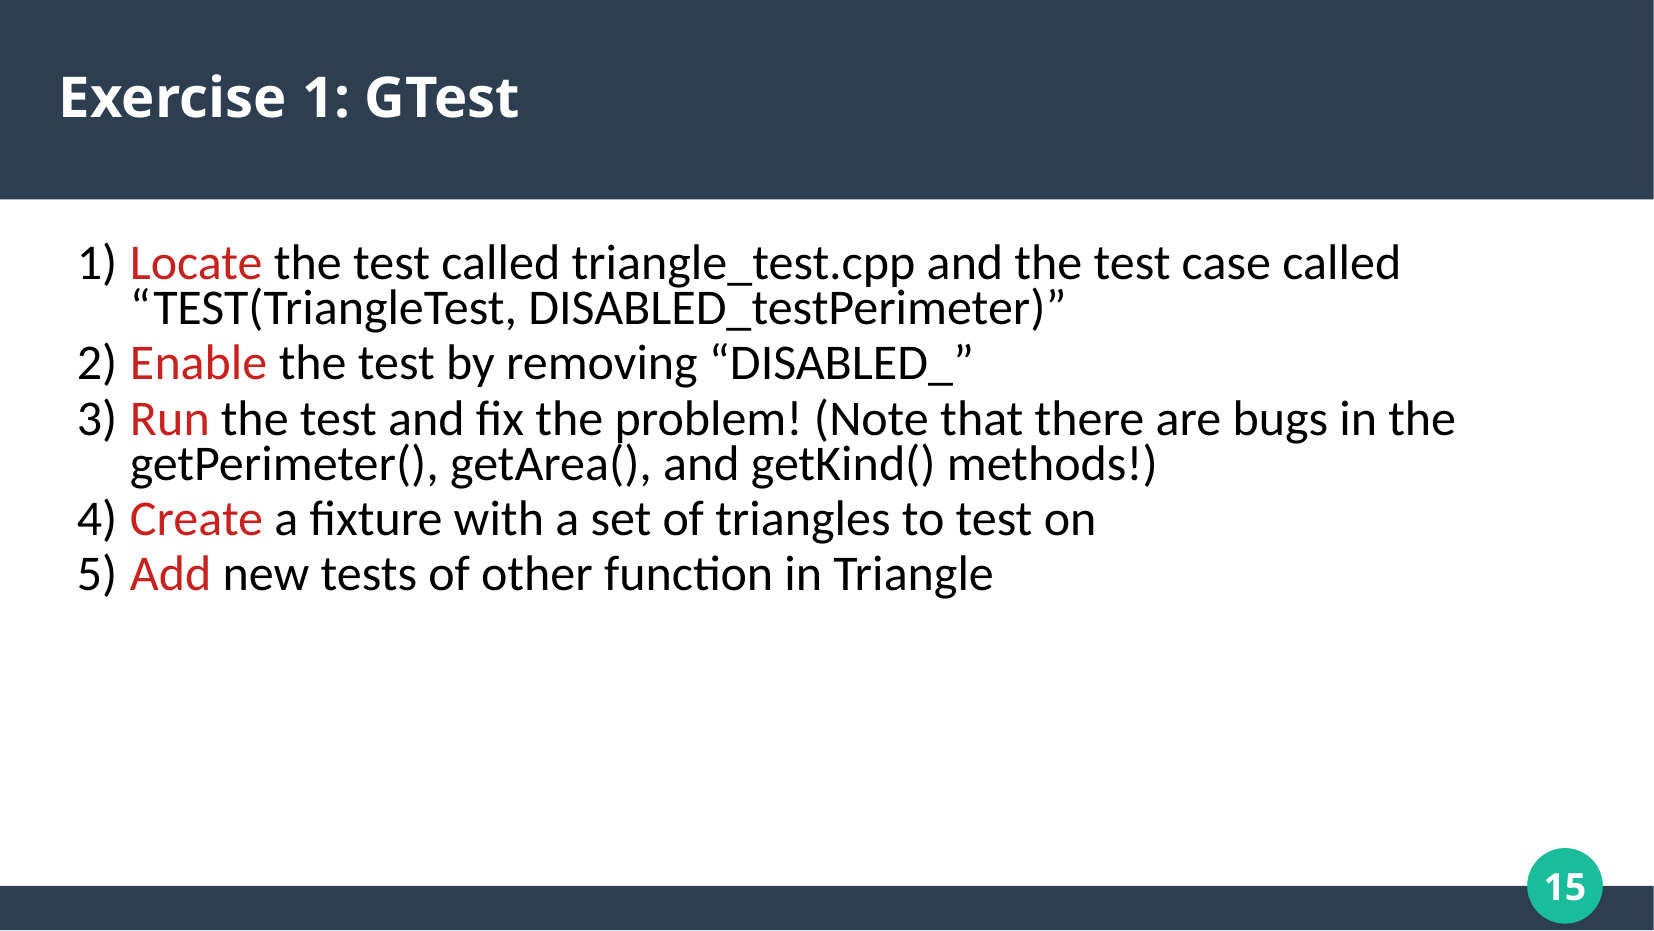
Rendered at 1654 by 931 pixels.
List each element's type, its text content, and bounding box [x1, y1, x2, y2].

list Locate the test called triangle_test.cpp and the test case called “TEST(TriangleTest, DISABLED_testPerimeter)” Enable the test by removing “DISABLED_” Run the test and fix the problem! (Note that there are bugs in the getPerimeter(), getArea(), and getKind() methods!) Create a fixture with a set of triangles to test on Add new tests of other function in Triangle [59, 243, 1595, 864]
title Exercise 1: GTest [59, 37, 1595, 155]
